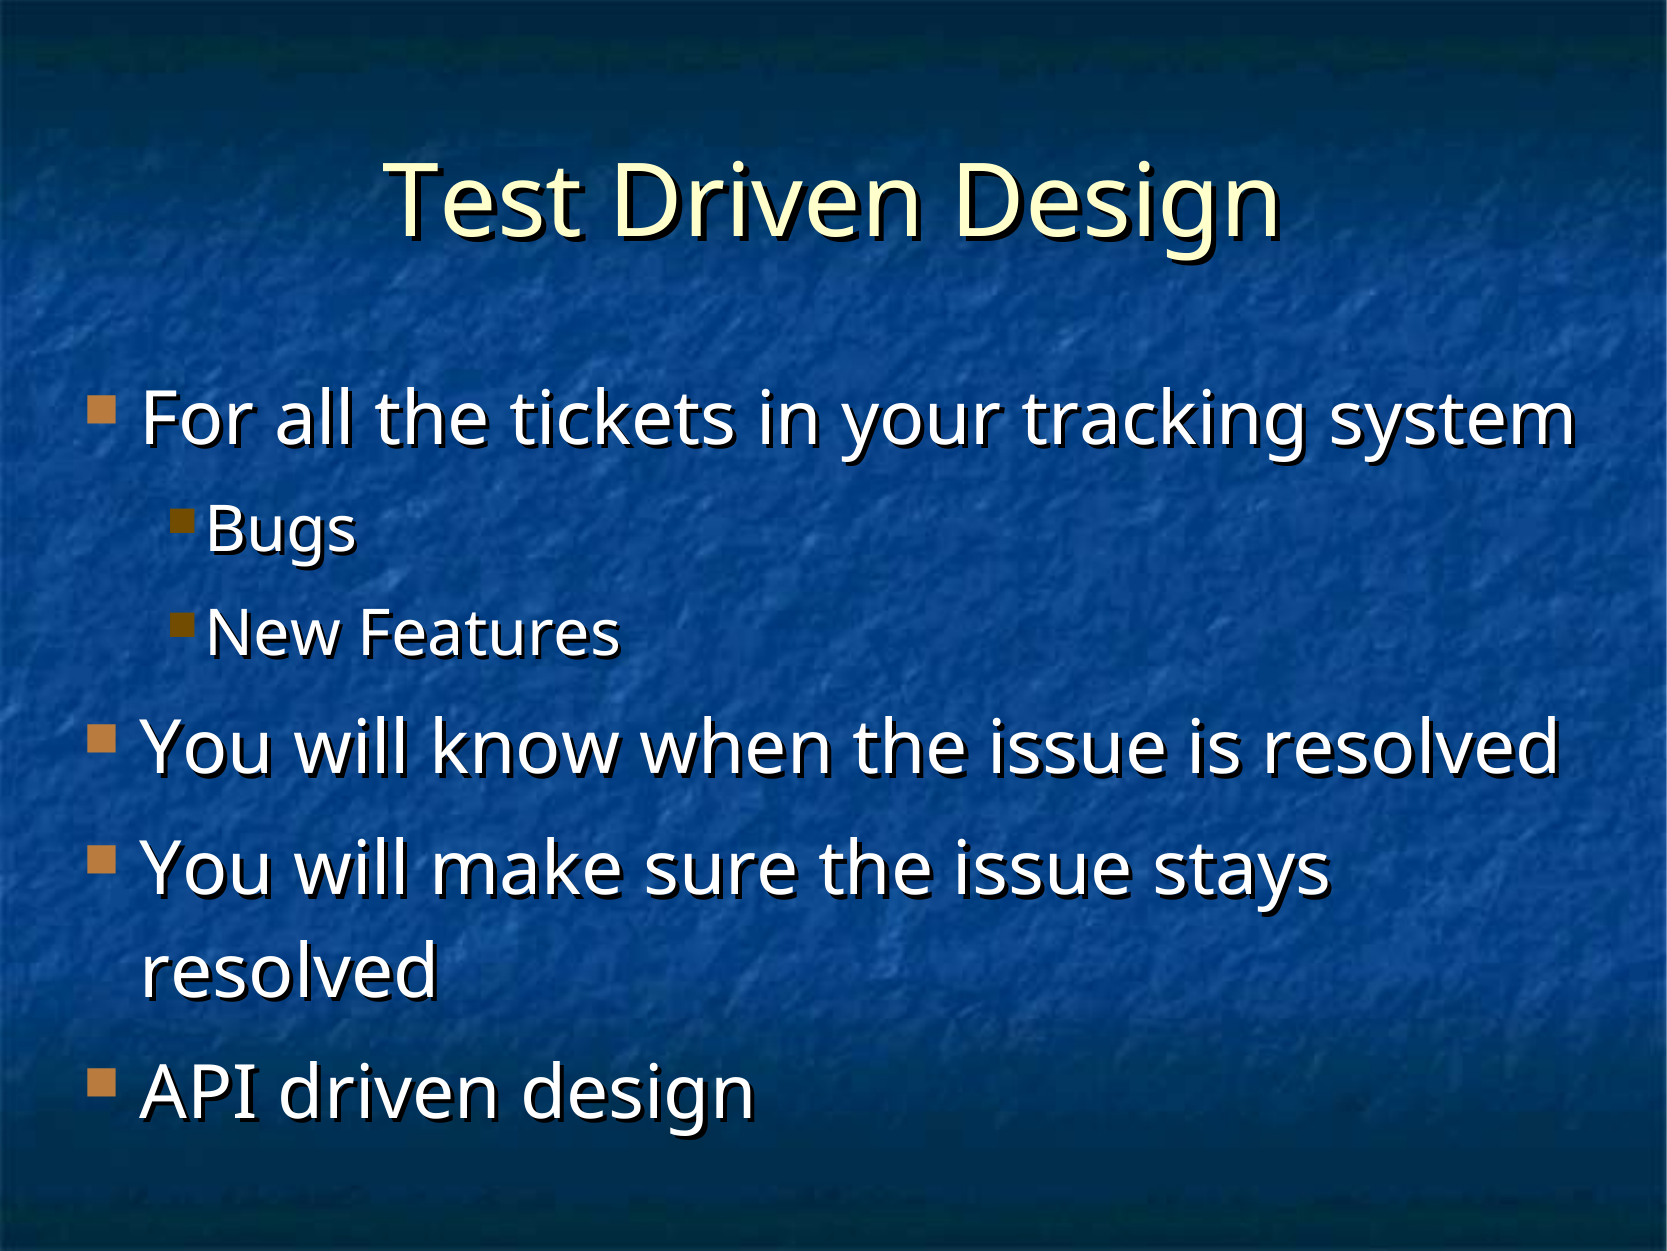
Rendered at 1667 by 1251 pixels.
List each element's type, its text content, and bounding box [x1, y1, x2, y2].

title Test Driven Design [83, 77, 1584, 312]
list For all the tickets in your tracking system Bugs New Features You will know when the issue is resolved You will make sure the issue stays resolved API driven design [83, 361, 1584, 1097]
picture [0, 0, 1667, 1251]
